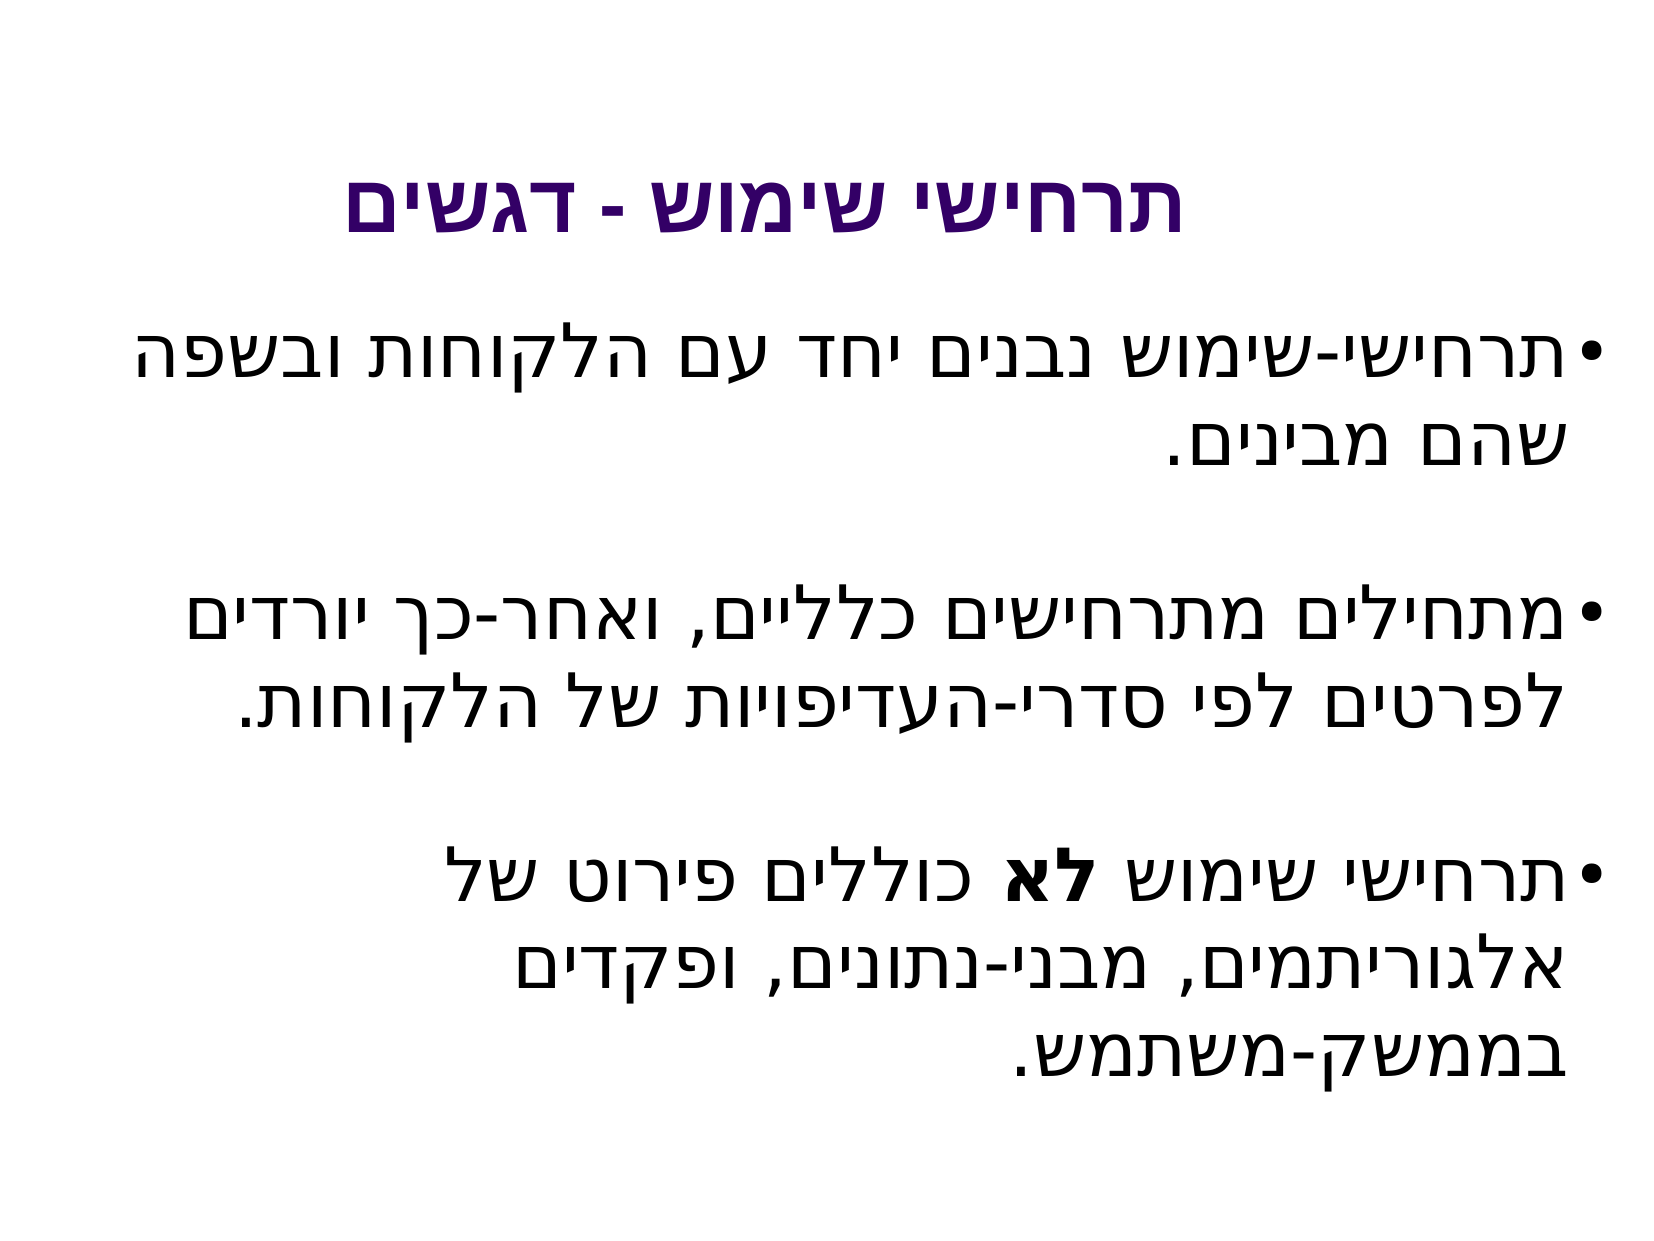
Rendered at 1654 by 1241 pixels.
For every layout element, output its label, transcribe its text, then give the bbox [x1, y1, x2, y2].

text_box תרחישי-שימוש נבנים יחד עם הלקוחות ובשפה שהם מבינים. מתחילים מתרחישים כלליים, ואחר-כך יורדים לפרטים לפי סדרי-העדיפויות של הלקוחות. תרחישי שימוש לא כוללים פירוט של אלגוריתמים, מבני-נתונים, ופקדים בממשק-משתמש. [105, 301, 1621, 978]
title תרחישי שימוש - דגשים [82, 22, 1447, 257]
